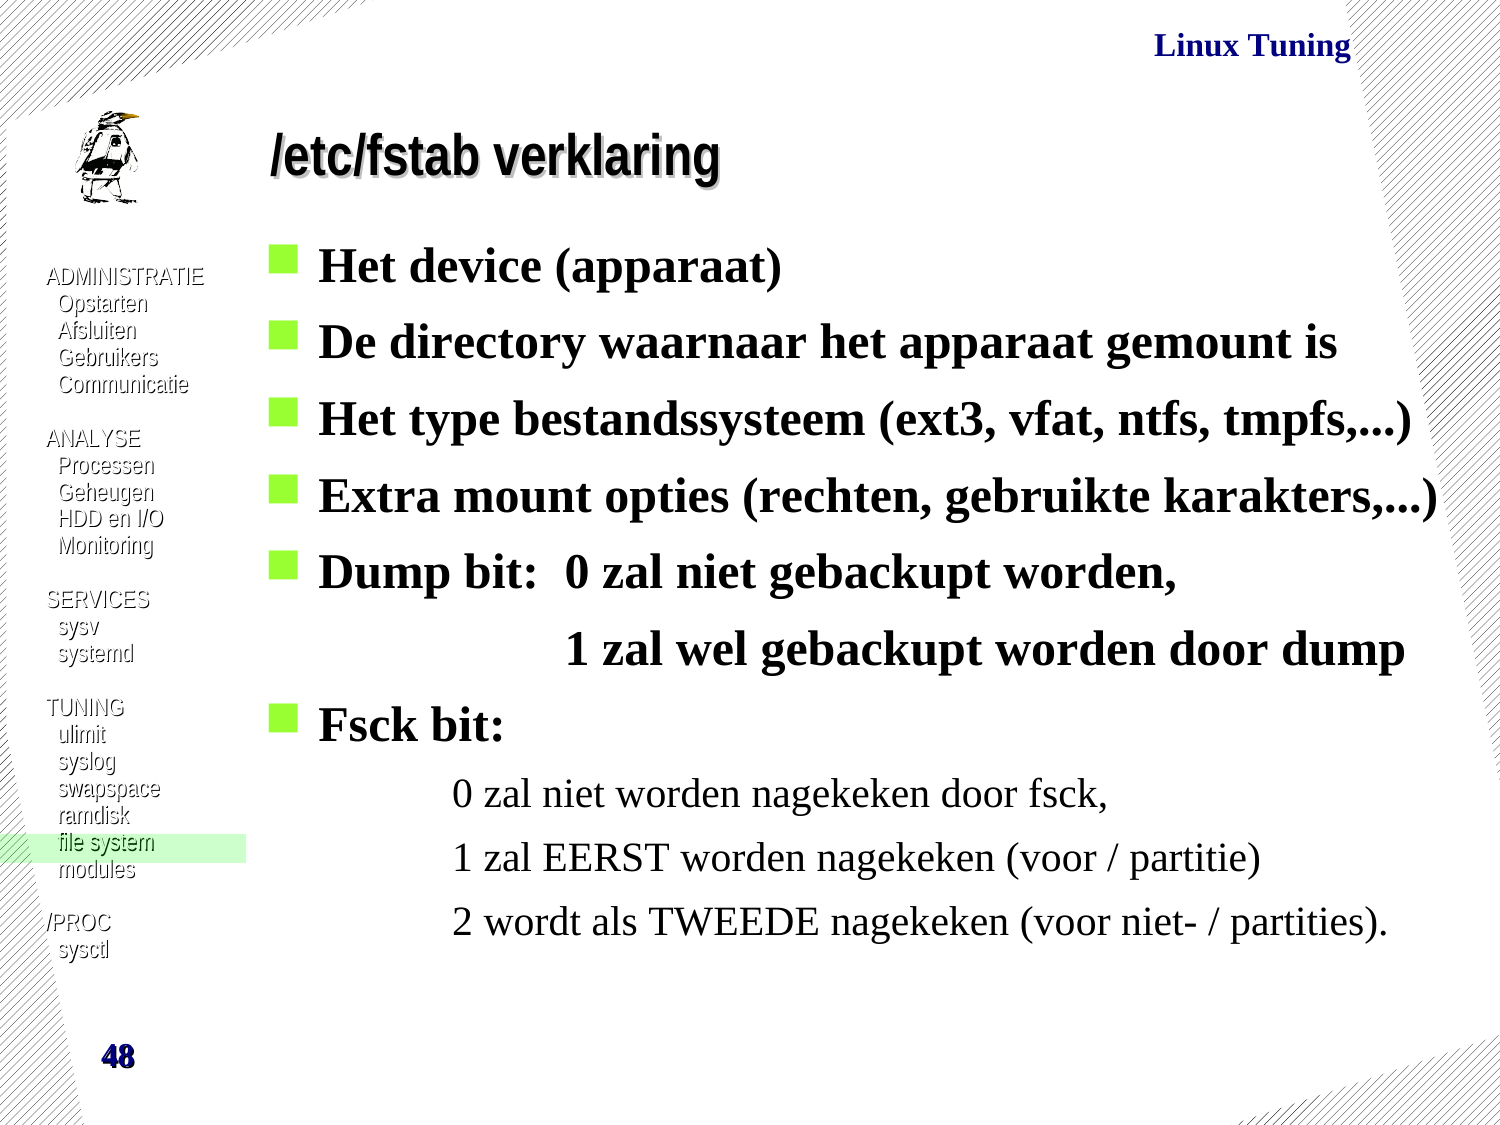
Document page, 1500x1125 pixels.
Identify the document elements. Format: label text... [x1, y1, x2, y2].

list Het device (apparaat) De directory waarnaar het apparaat gemount is Het type bestandssysteem (ext3, vfat, ntfs, tmpfs,...) Extra mount opties (rechten, gebruikte karakters,...) Dump bit: 0 zal niet gebackupt worden, 1 zal wel gebackupt worden door dump Fsck bit: 0 zal niet worden nagekeken door fsck, 1 zal EERST worden nagekeken (voor / partitie) 2 wordt als TWEEDE nagekeken (voor niet- / partities). [264, 229, 1486, 980]
text_box [0, 833, 247, 863]
picture [57, 105, 143, 206]
title /etc/fstab verklaring [270, 41, 1500, 250]
